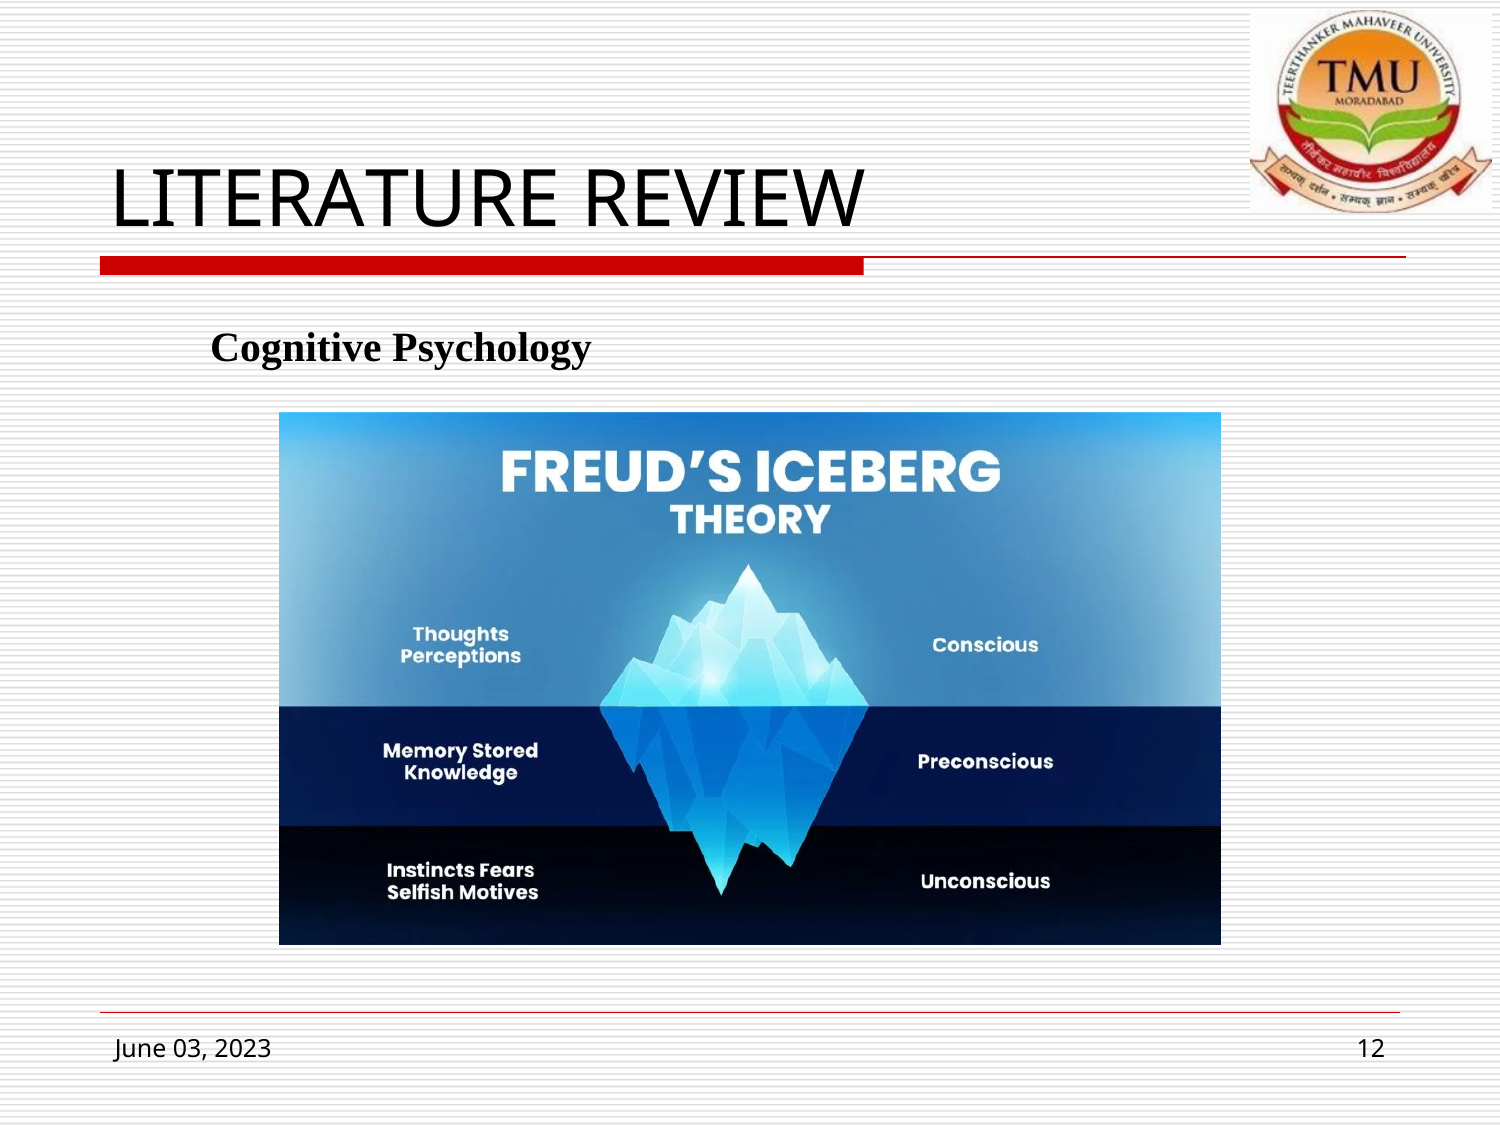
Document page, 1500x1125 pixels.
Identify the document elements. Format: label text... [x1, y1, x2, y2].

list Cognitive Psychology [117, 287, 1426, 1038]
title LITERATURE REVIEW [94, 50, 1407, 250]
text_box <number> [1074, 1024, 1401, 1103]
text_box June 03, 2023 [99, 1024, 426, 1103]
picture [0, 0, 1500, 1125]
